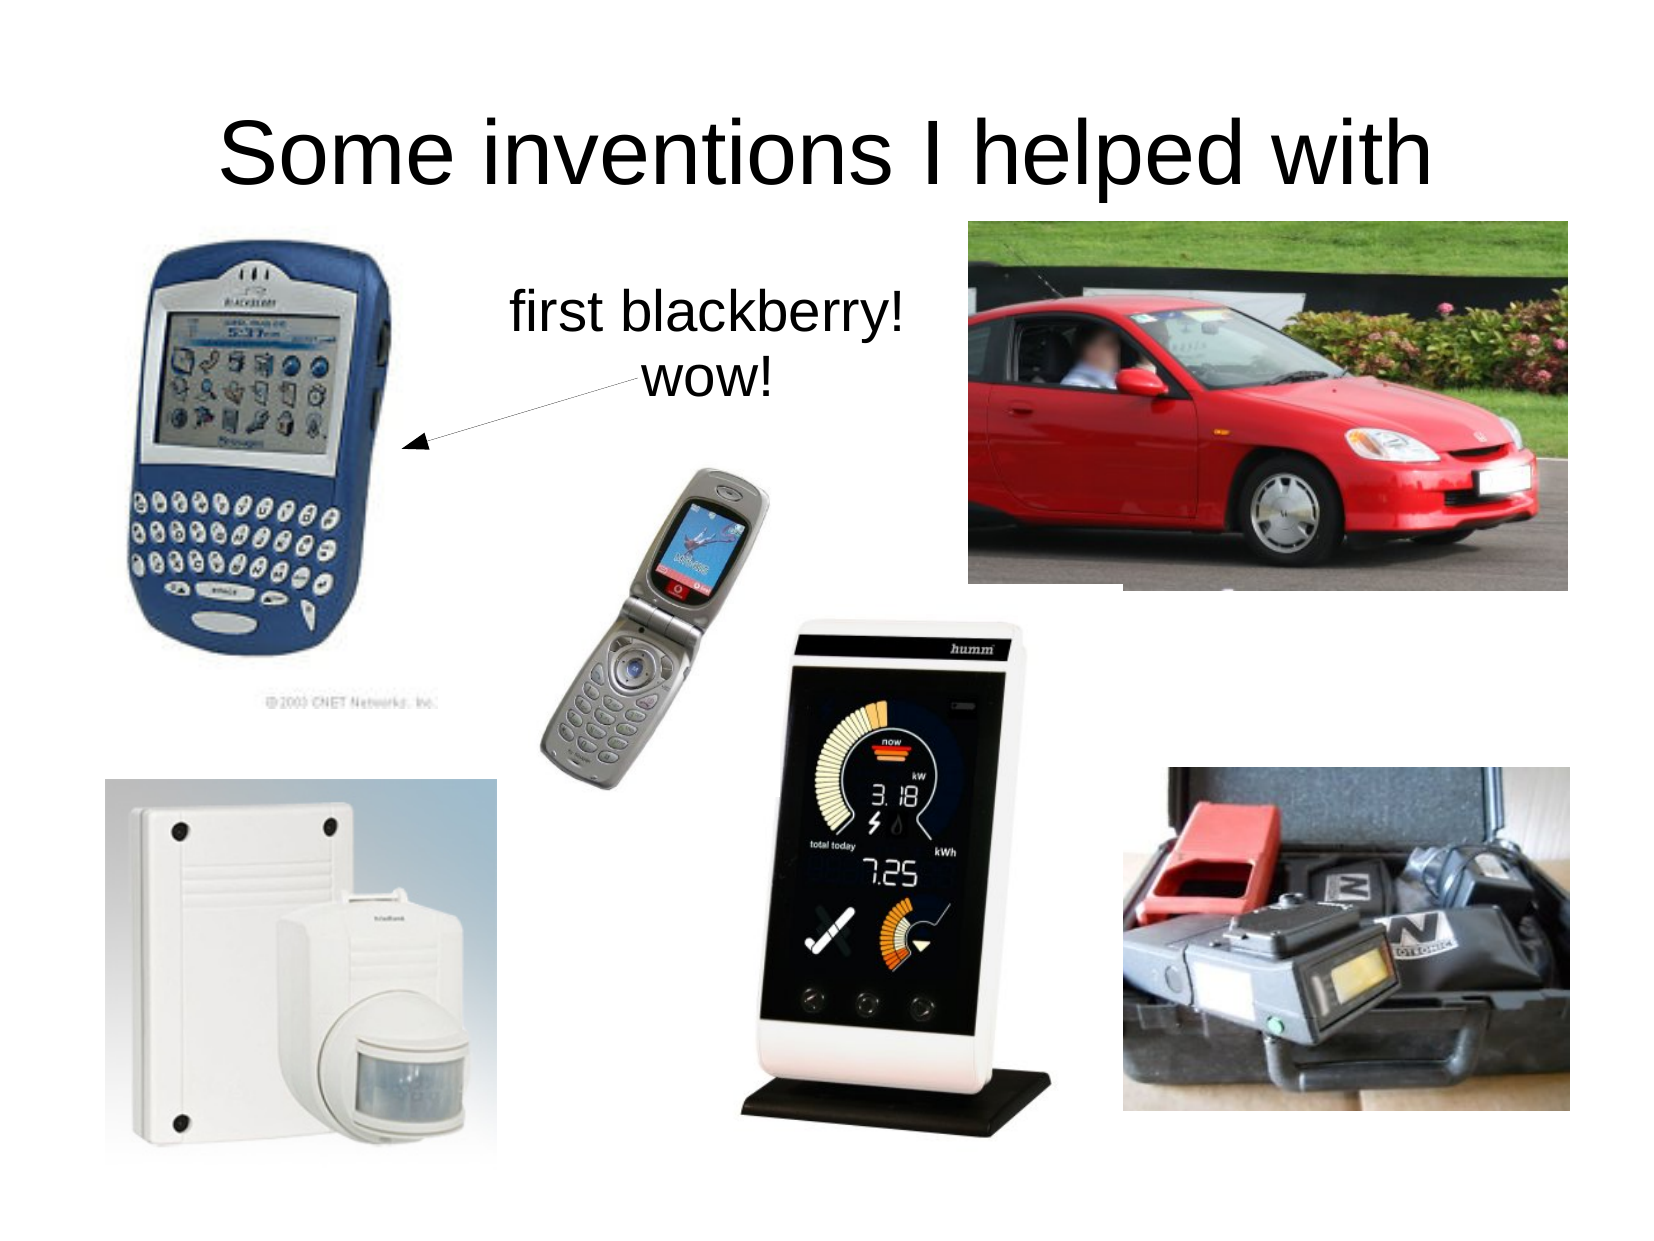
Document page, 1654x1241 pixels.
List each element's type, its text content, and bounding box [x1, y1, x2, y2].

text_box first blackberry! wow! [495, 271, 922, 417]
picture [105, 779, 497, 1171]
picture [528, 221, 1570, 1158]
title Some inventions I helped with [82, 49, 1571, 257]
picture [70, 190, 438, 709]
